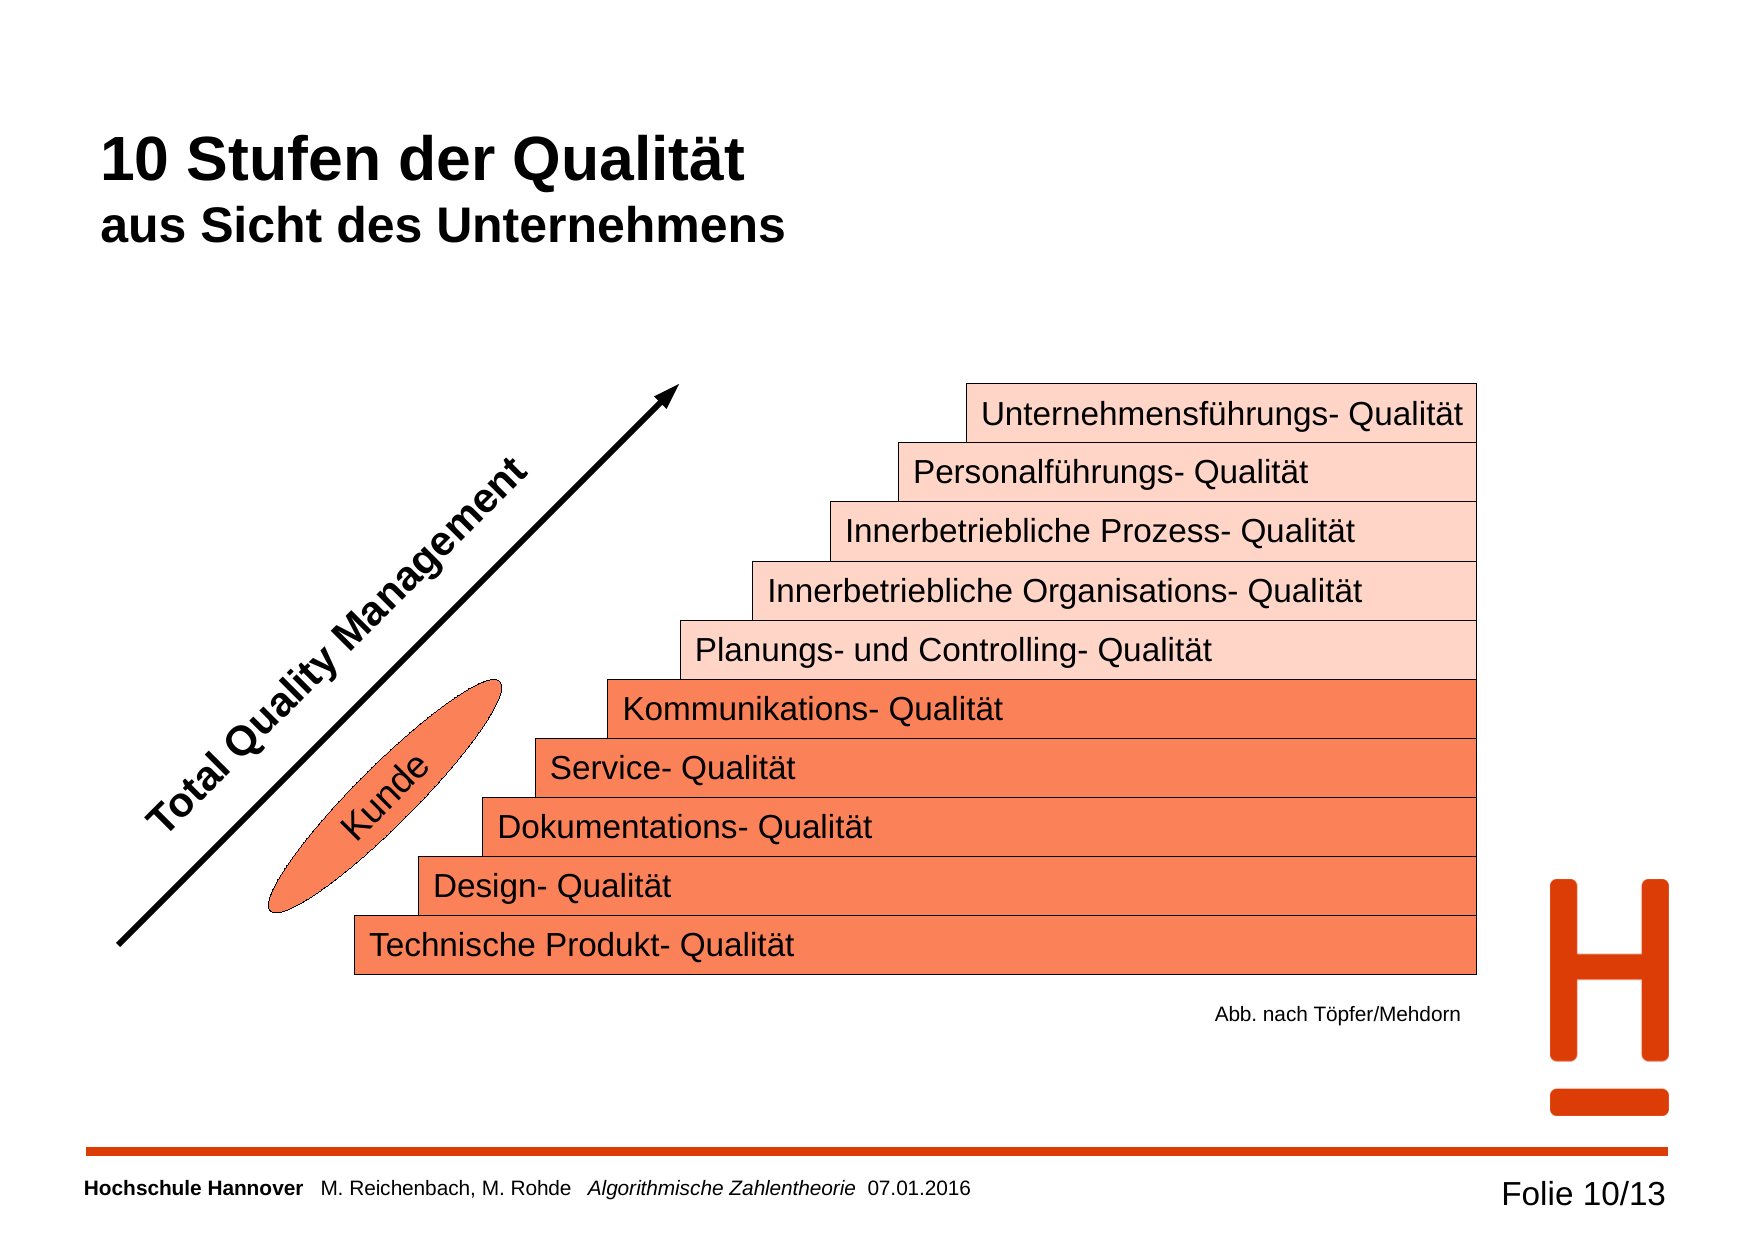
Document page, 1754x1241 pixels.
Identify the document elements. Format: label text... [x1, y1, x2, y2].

text_box Technische Produkt- Qualität [354, 915, 1477, 975]
text_box Innerbetriebliche Organisations- Qualität [752, 561, 1477, 621]
text_box Dokumentations- Qualität [482, 797, 1477, 857]
text_box Planungs- und Controlling- Qualität [680, 620, 1477, 680]
text_box Abb. nach Töpfer/Mehdorn [1200, 995, 1477, 1034]
text_box Kommunikations- Qualität [607, 679, 1477, 739]
text_box Unternehmensführungs- Qualität [966, 383, 1477, 443]
text_box Design- Qualität [418, 856, 1477, 916]
title 10 Stufen der Qualität aus Sicht des Unternehmens [85, 110, 1669, 266]
text_box Kunde [268, 679, 502, 913]
picture [1550, 879, 1669, 1116]
text_box Total Quality Management [118, 418, 580, 880]
text_box Personalführungs- Qualität [898, 442, 1477, 502]
text_box Innerbetriebliche Prozess- Qualität [830, 501, 1477, 562]
text_box Service- Qualität [535, 738, 1477, 798]
